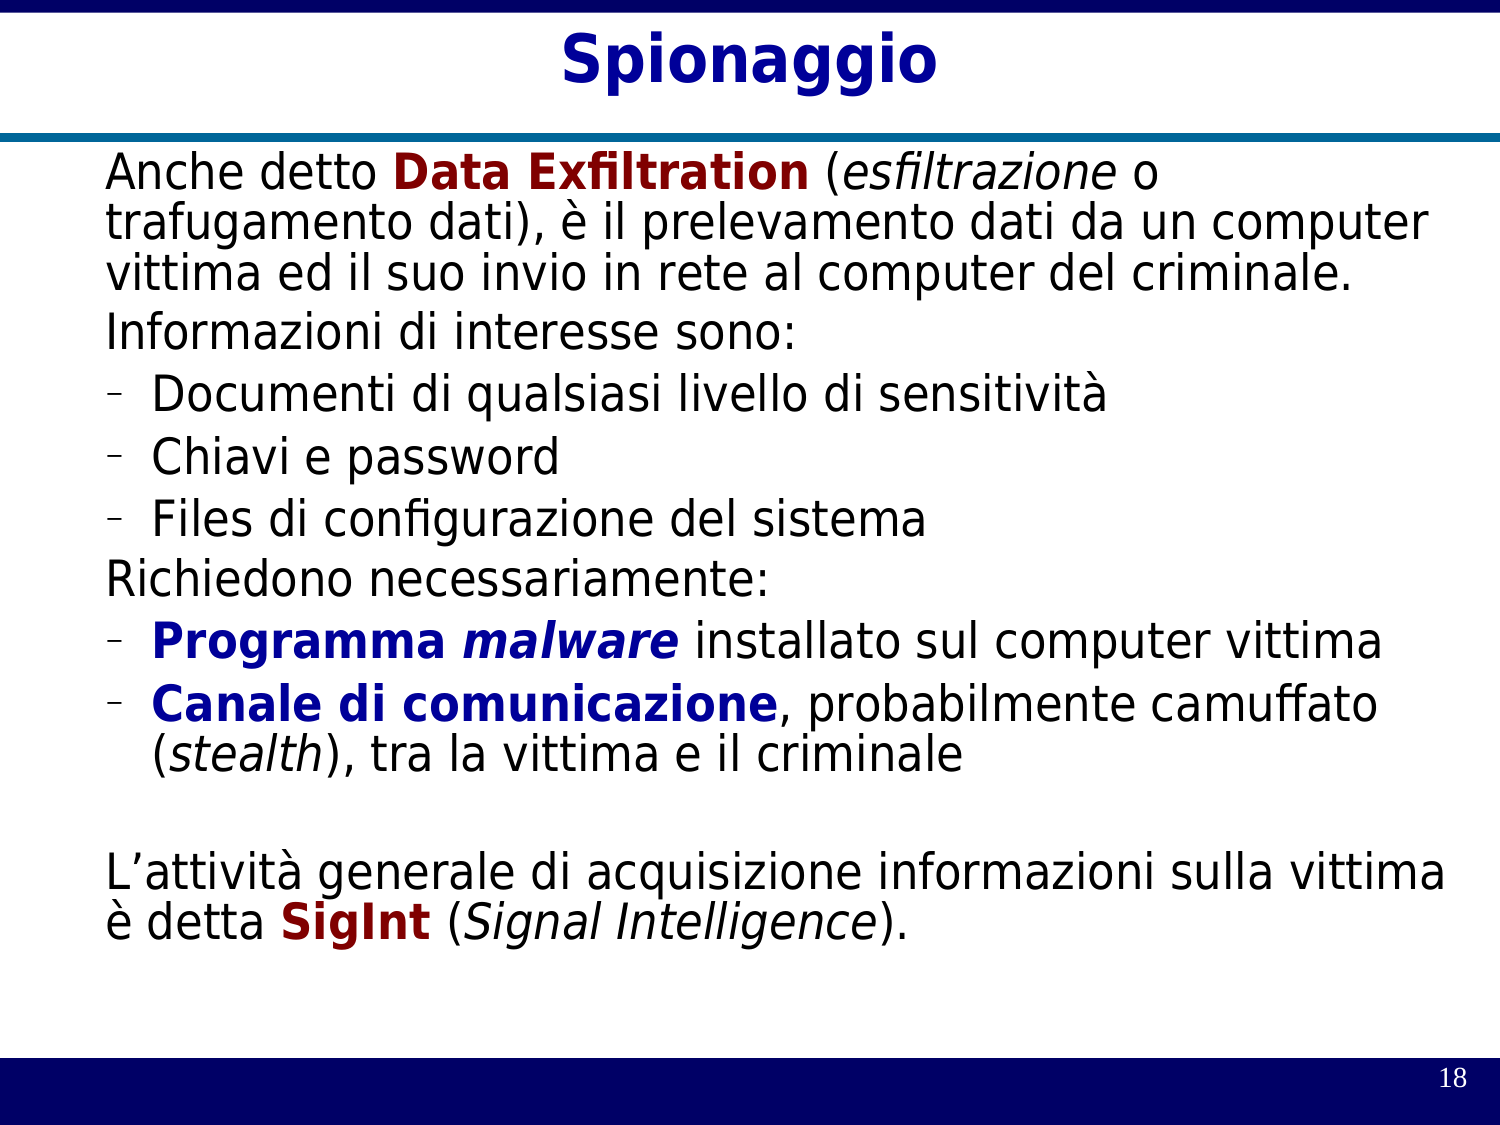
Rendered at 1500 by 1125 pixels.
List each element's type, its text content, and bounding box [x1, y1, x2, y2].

list Anche detto Data Exfiltration (esfiltrazione o trafugamento dati), è il prelevamento dati da un computer vittima ed il suo invio in rete al computer del criminale. Informazioni di interesse sono: Documenti di qualsiasi livello di sensitività Chiavi e password Files di configurazione del sistema Richiedono necessariamente: Programma malware installato sul computer vittima Canale di comunicazione, probabilmente camuffato (stealth), tra la vittima e il criminale L’attività generale di acquisizione informazioni sulla vittima è detta SigInt (Signal Intelligence). [30, 149, 1471, 1021]
title Spionaggio [30, 0, 1471, 126]
